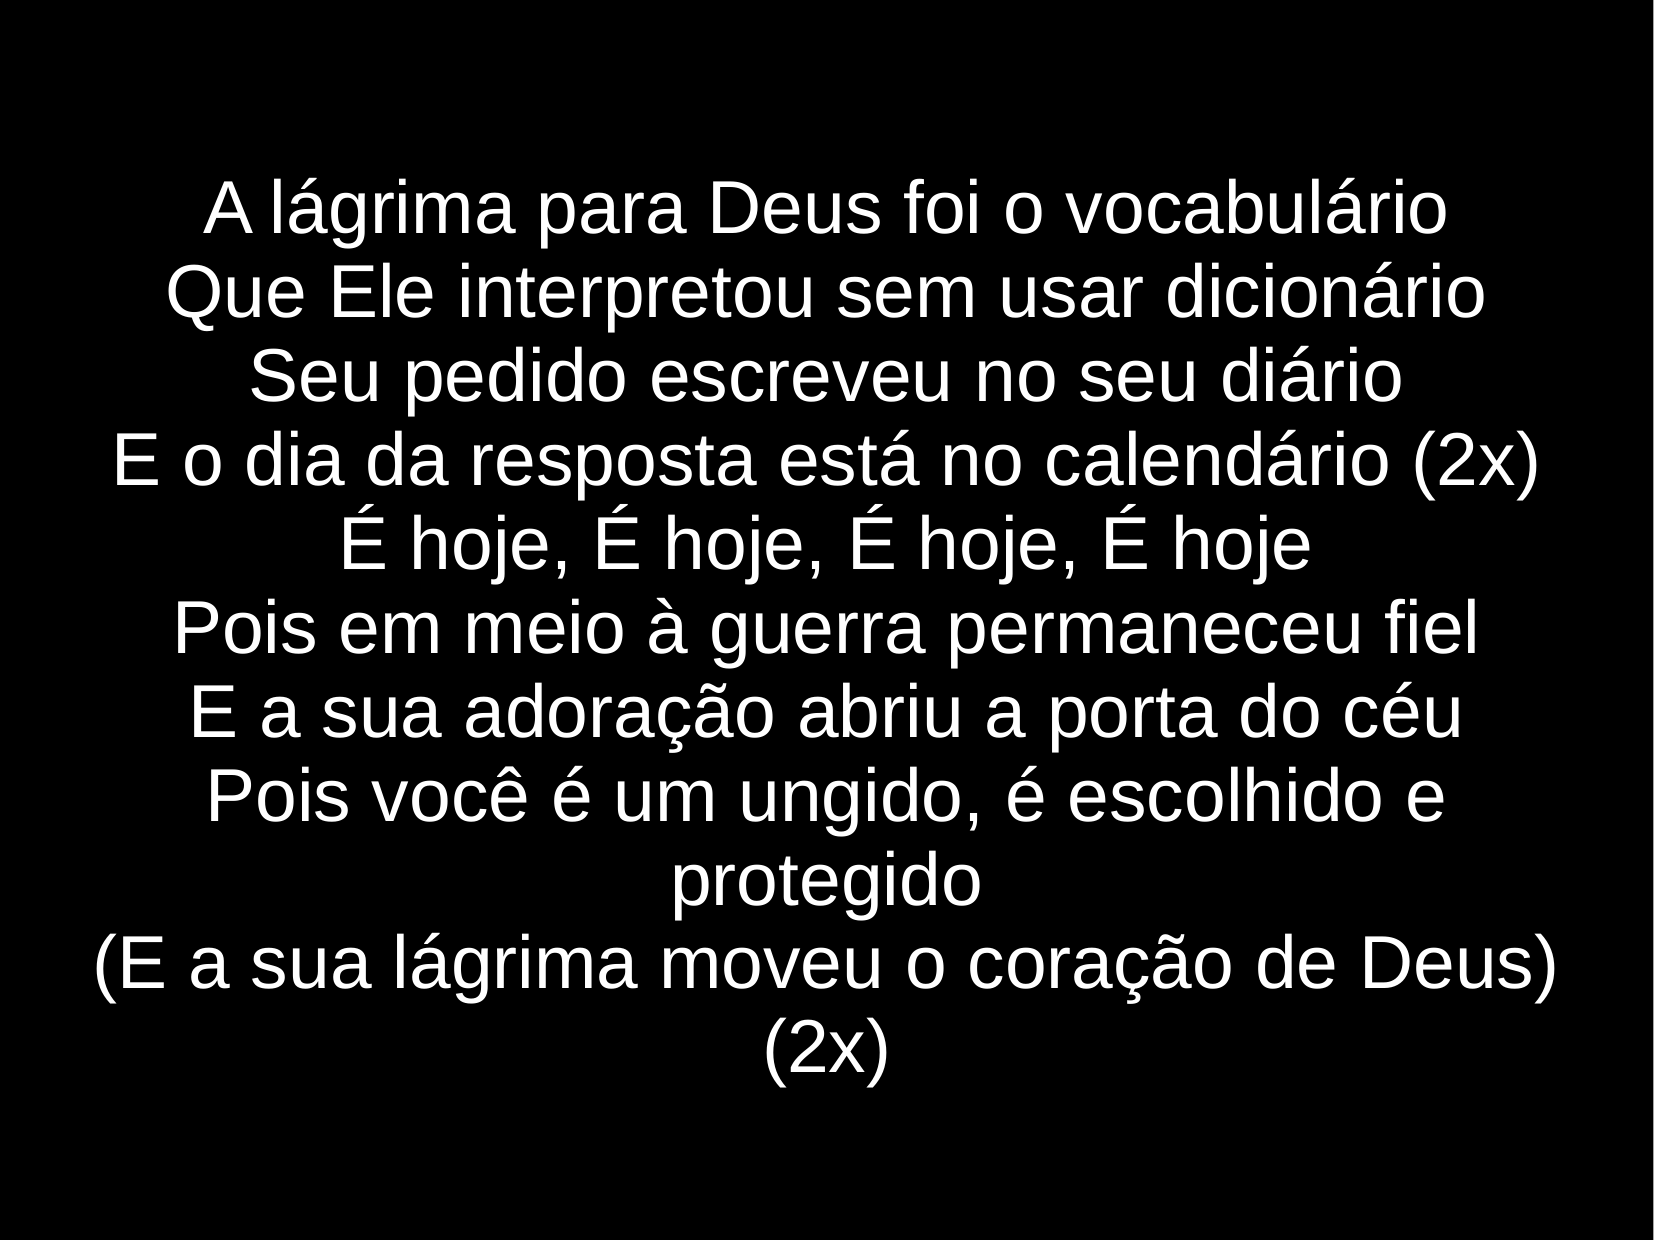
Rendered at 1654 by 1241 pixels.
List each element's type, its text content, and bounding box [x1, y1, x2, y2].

subtitle A lágrima para Deus foi o vocabulário Que Ele interpretou sem usar dicionário Seu pedido escreveu no seu diário E o dia da resposta está no calendário (2x) É hoje, É hoje, É hoje, É hoje Pois em meio à guerra permaneceu fiel E a sua adoração abriu a porta do céu Pois você é um ungido, é escolhido e protegido (E a sua lágrima moveu o coração de Deus) (2x) [82, 49, 1571, 1205]
